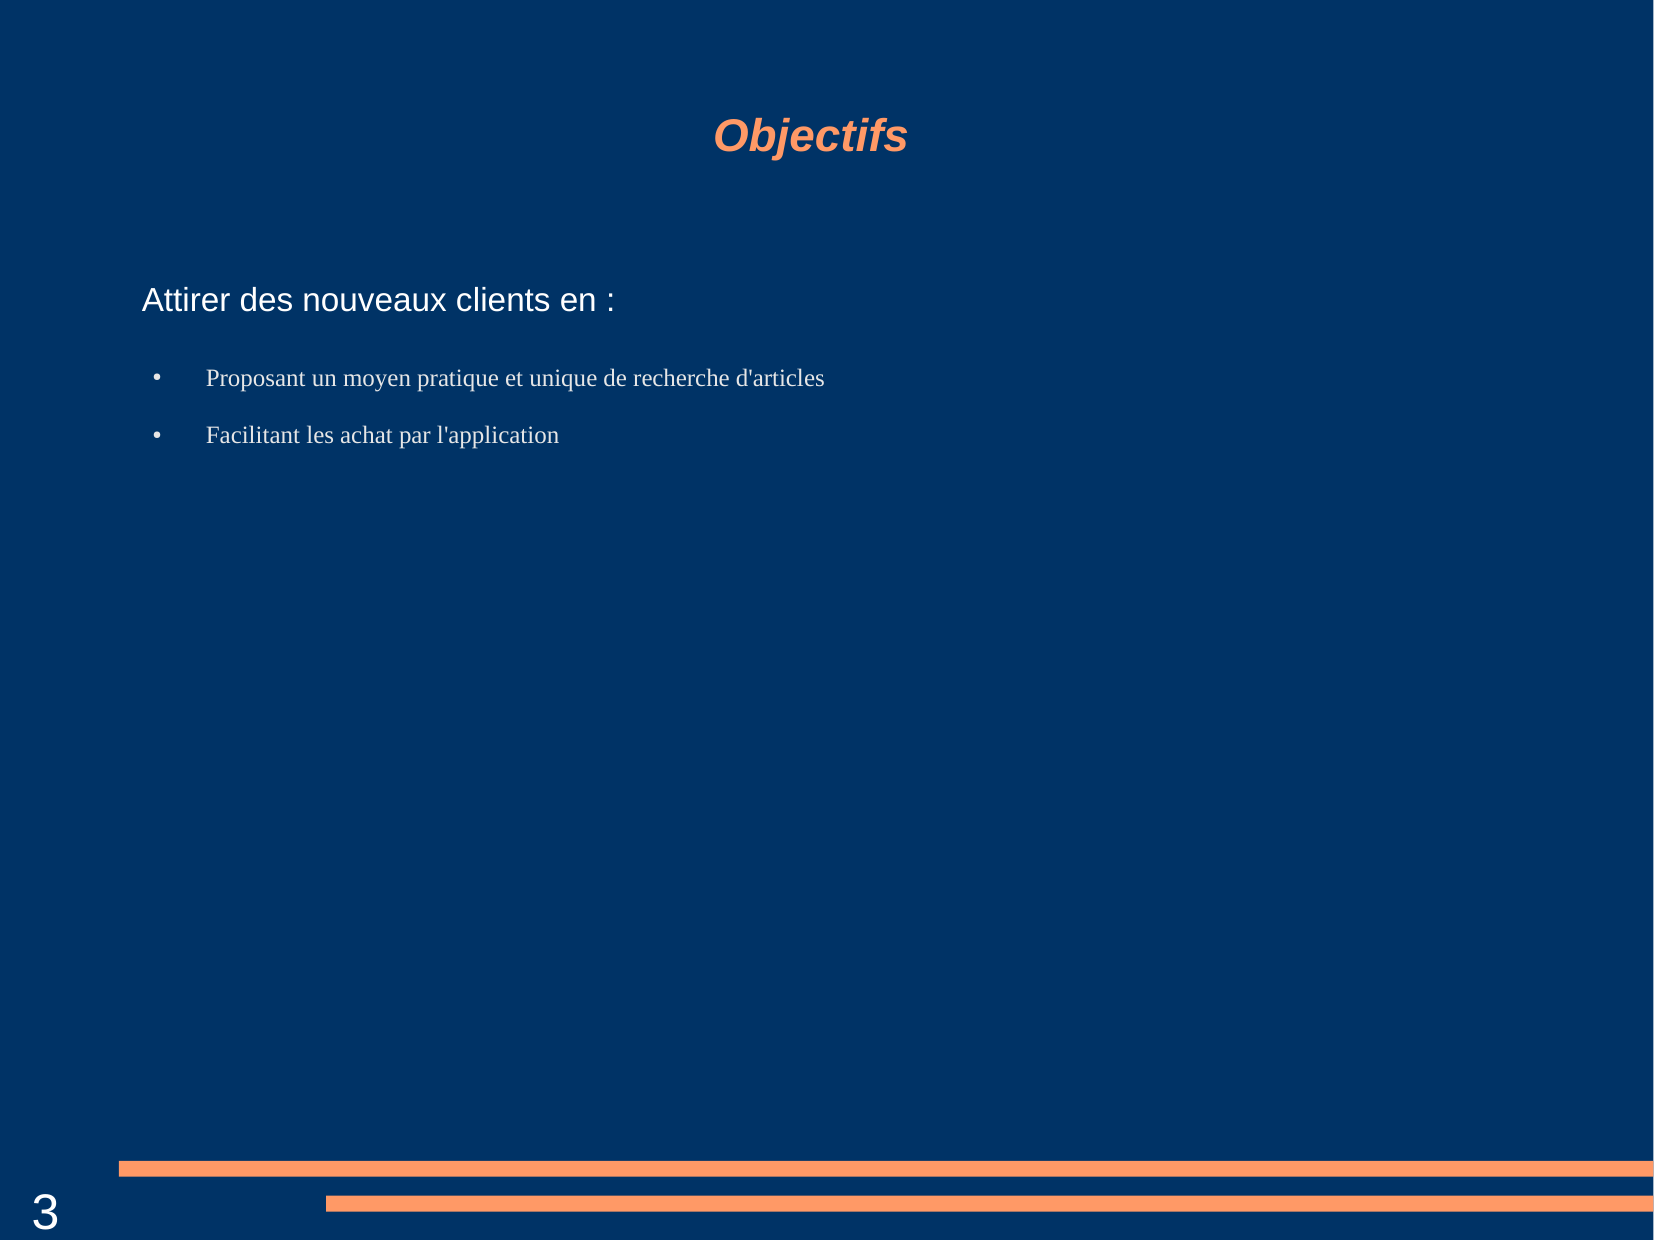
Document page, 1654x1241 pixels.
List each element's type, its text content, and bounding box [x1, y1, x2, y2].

text_box Attirer des nouveaux clients en : [129, 281, 770, 319]
title Objectifs [88, 31, 1534, 239]
text_box <numéro> [31, 1184, 260, 1241]
list Proposant un moyen pratique et unique de recherche d'articles Facilitant les achat par l'application [134, 364, 1516, 1146]
